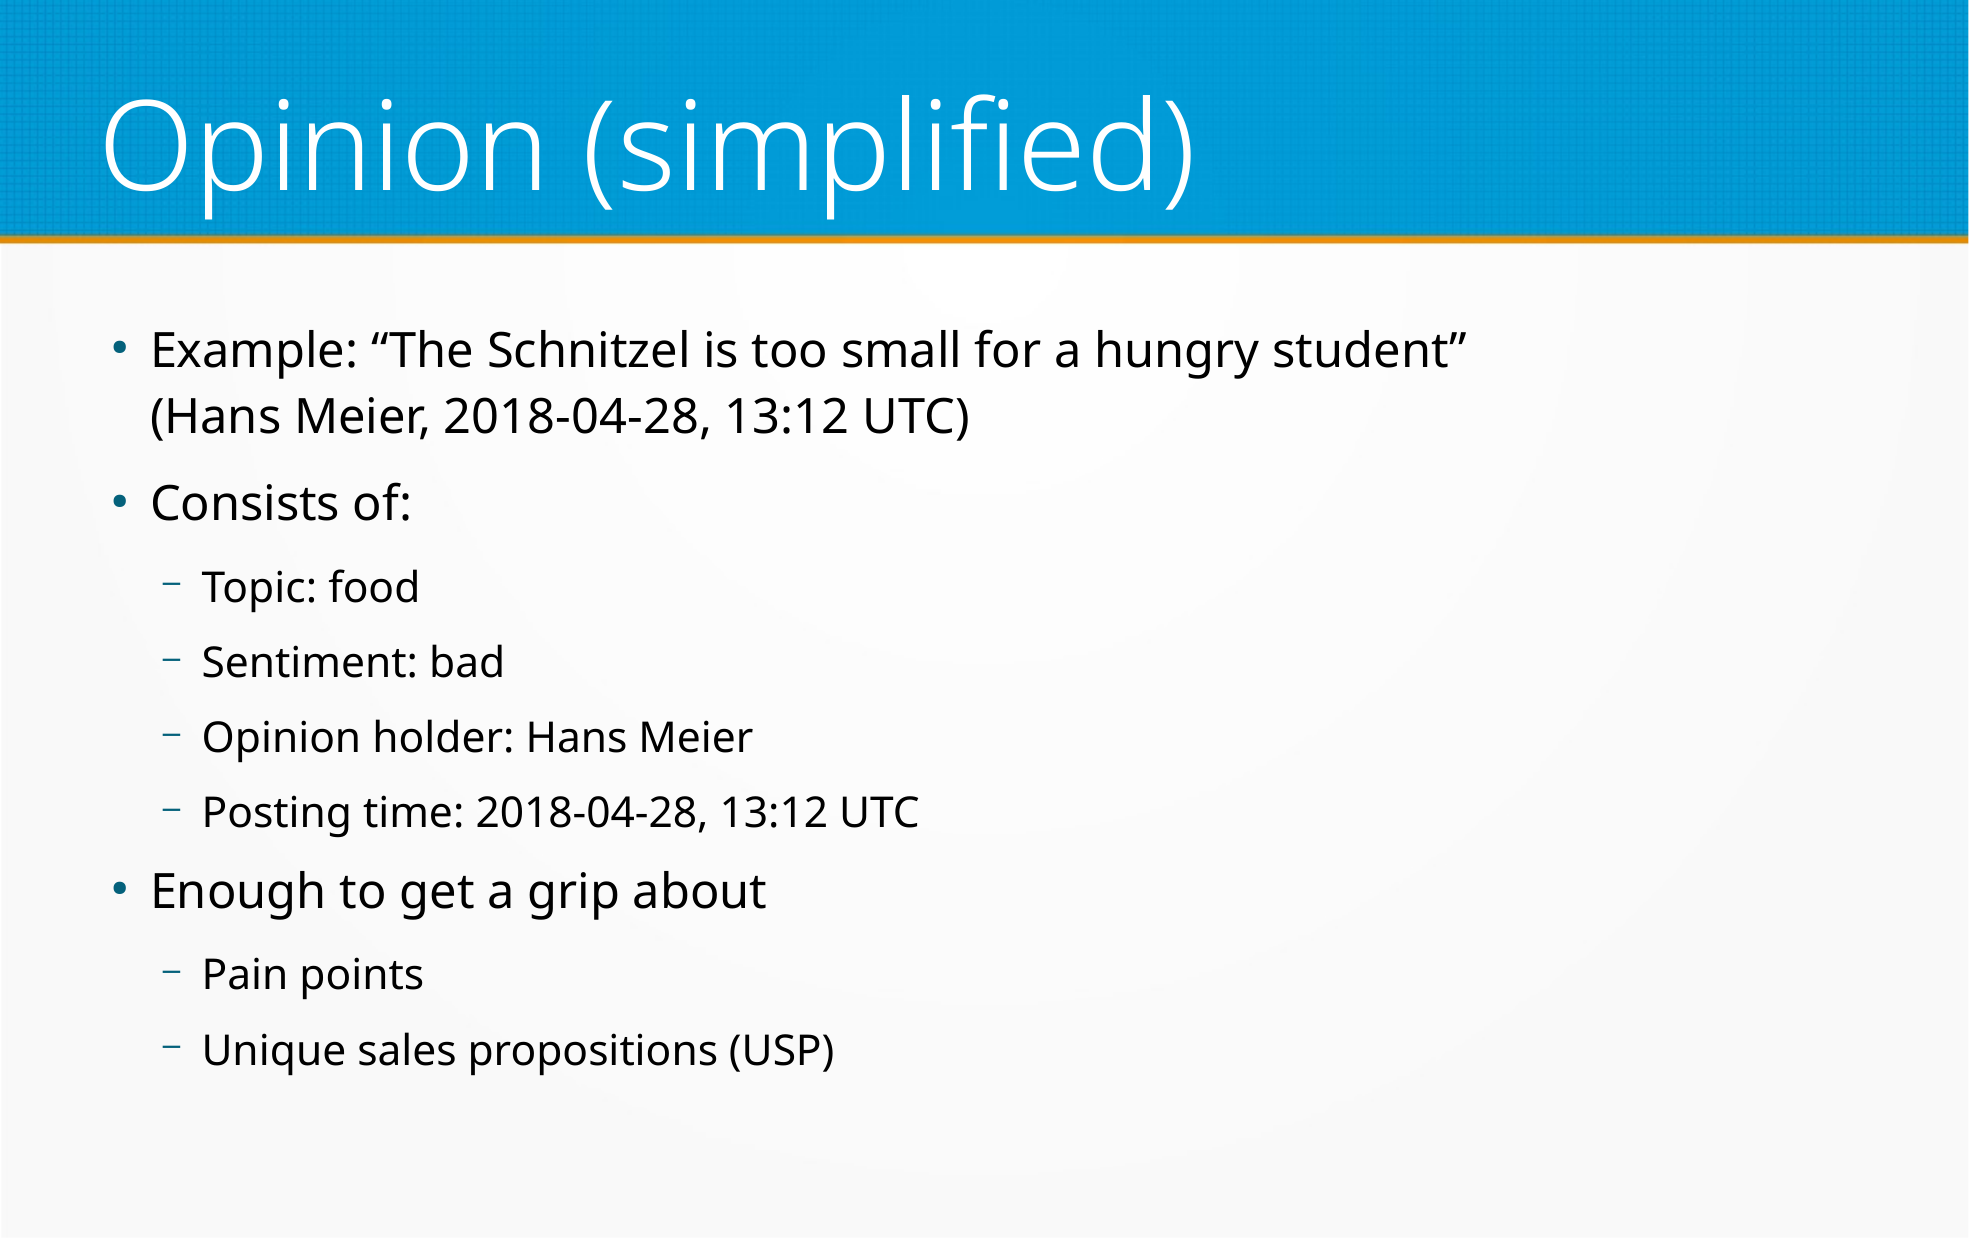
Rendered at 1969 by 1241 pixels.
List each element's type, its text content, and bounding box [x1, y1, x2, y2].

picture [0, 233, 1969, 1241]
list Example: “The Schnitzel is too small for a hungry student” (Hans Meier, 2018-04-28, 13:12 UTC) Consists of: Topic: food Sentiment: bad Opinion holder: Hans Meier Posting time: 2018-04-28, 13:12 UTC Enough to get a grip about Pain points Unique sales propositions (USP) [98, 315, 1861, 1081]
title Opinion (simplified) [98, 19, 1870, 227]
